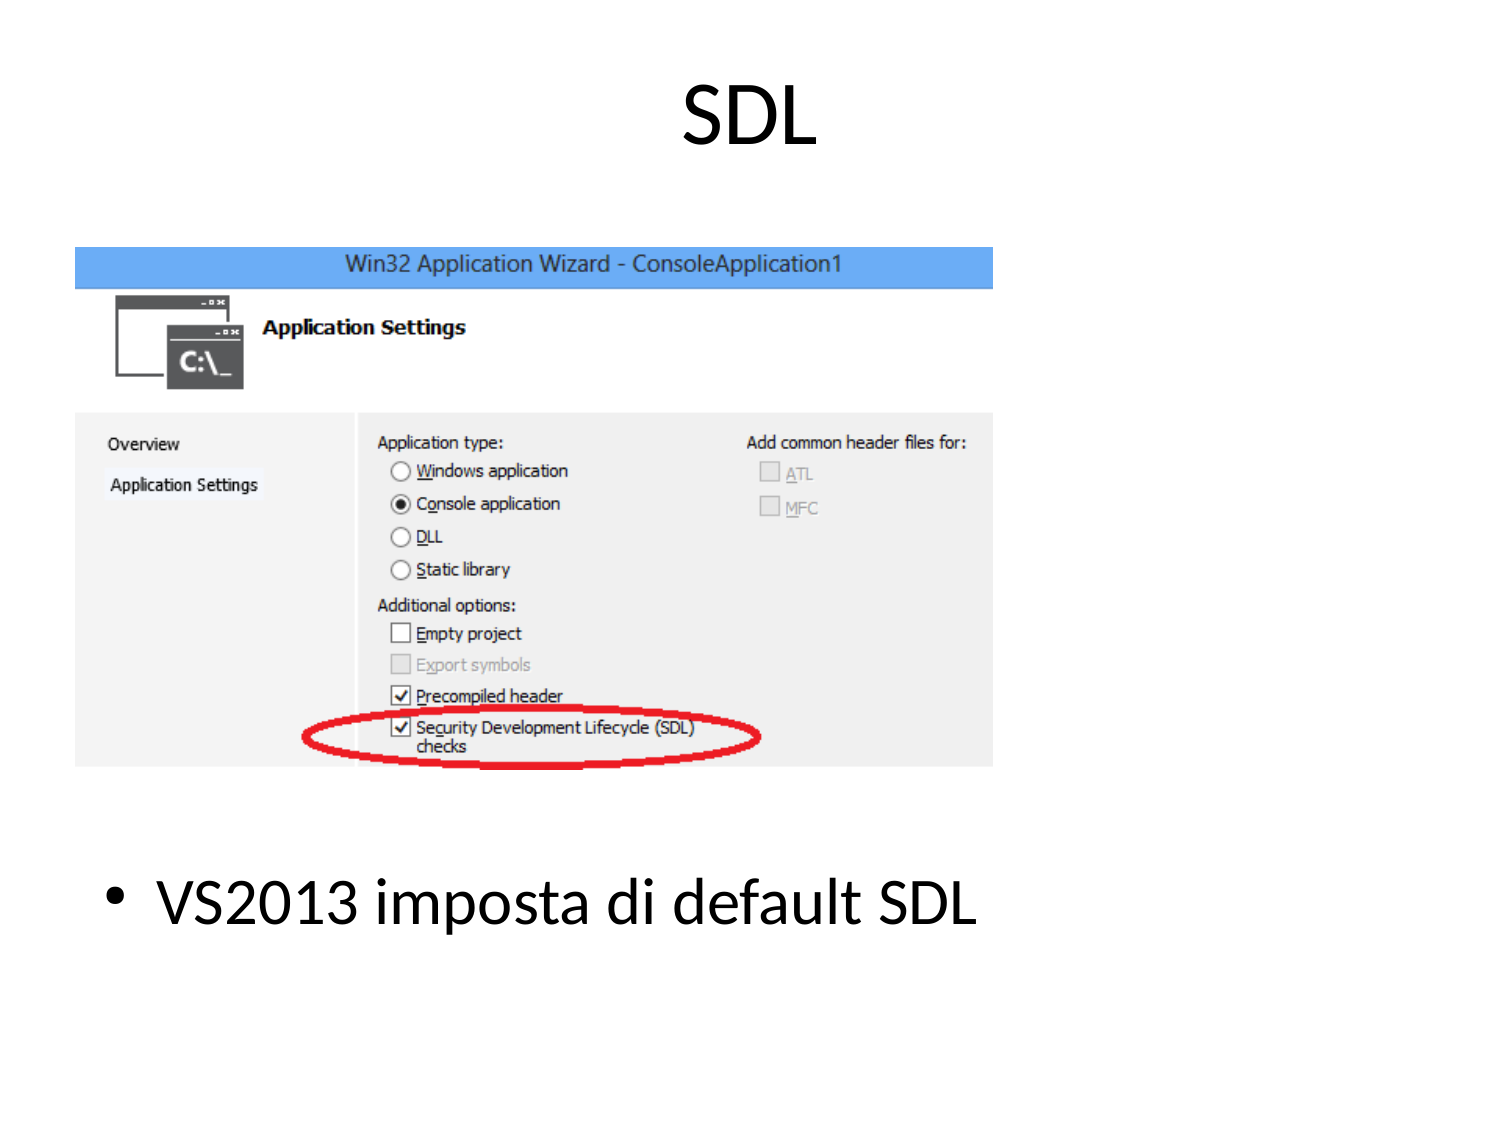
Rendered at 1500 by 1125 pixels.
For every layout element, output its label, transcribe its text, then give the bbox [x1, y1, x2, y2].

list VS2013 imposta di default SDL [70, 850, 1312, 1075]
title SDL [75, 45, 1425, 233]
picture [75, 247, 993, 770]
